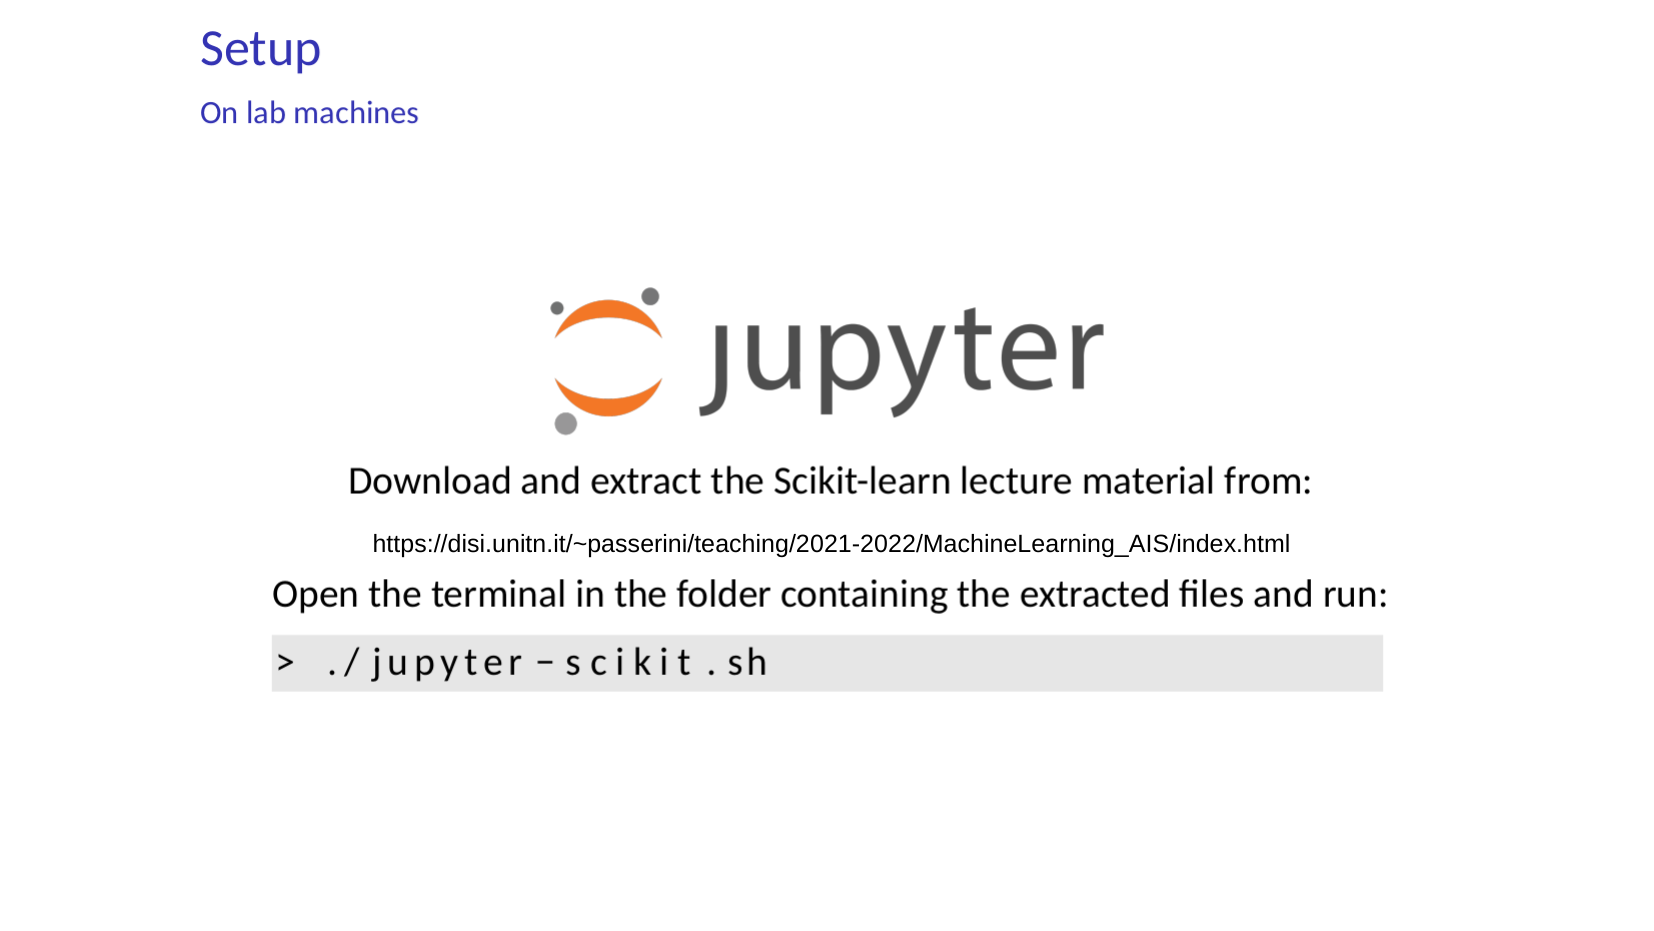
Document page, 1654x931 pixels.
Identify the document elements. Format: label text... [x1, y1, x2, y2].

text_box https://disi.unitn.it/~passerini/teaching/2021-2022/MachineLearning_AIS/index.html [259, 507, 1406, 579]
picture [187, 0, 1470, 931]
